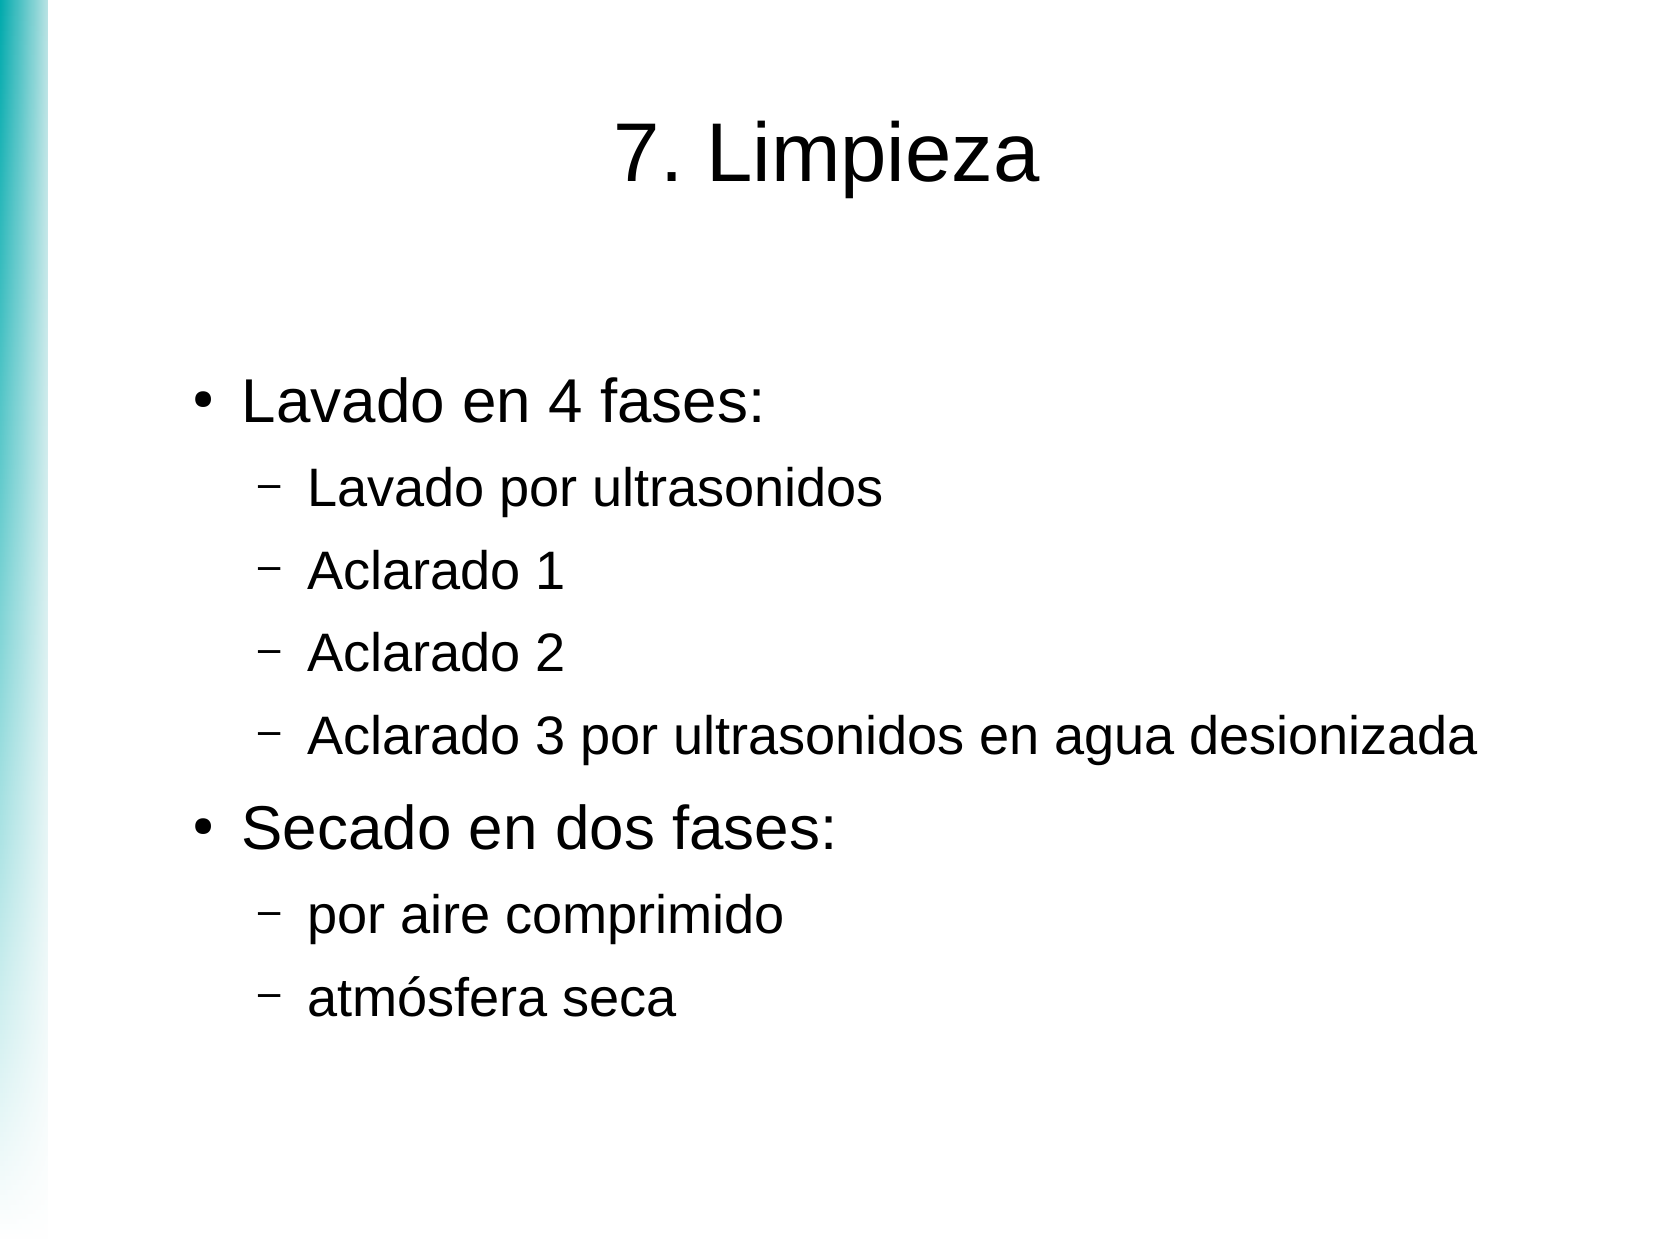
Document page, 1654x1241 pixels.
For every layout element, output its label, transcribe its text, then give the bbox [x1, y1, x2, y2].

title 7. Limpieza [82, 49, 1571, 248]
list Lavado en 4 fases: Lavado por ultrasonidos Aclarado 1 Aclarado 2 Aclarado 3 por ultrasonidos en agua desionizada Secado en dos fases: por aire comprimido atmósfera seca [175, 366, 1487, 1087]
list [82, 248, 1571, 968]
